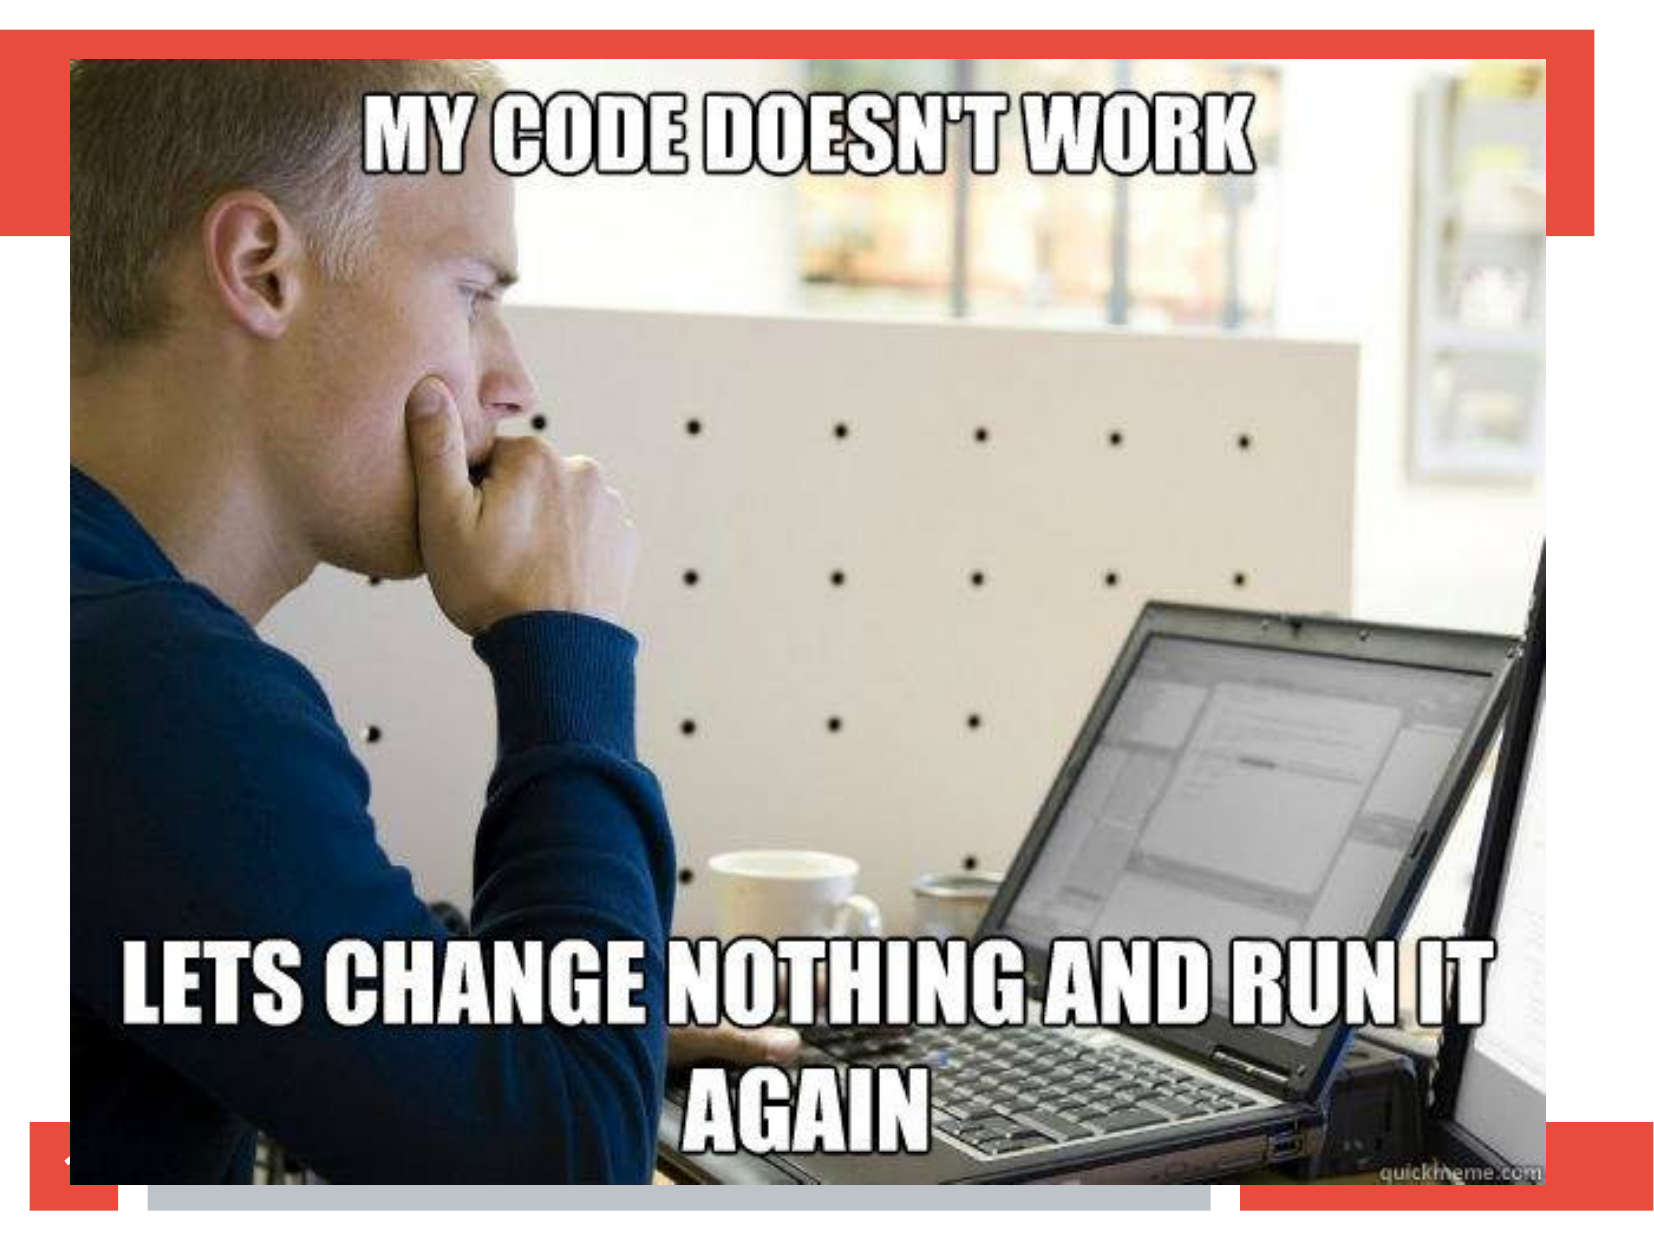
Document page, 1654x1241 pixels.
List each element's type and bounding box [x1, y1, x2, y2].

picture [70, 59, 1546, 1186]
